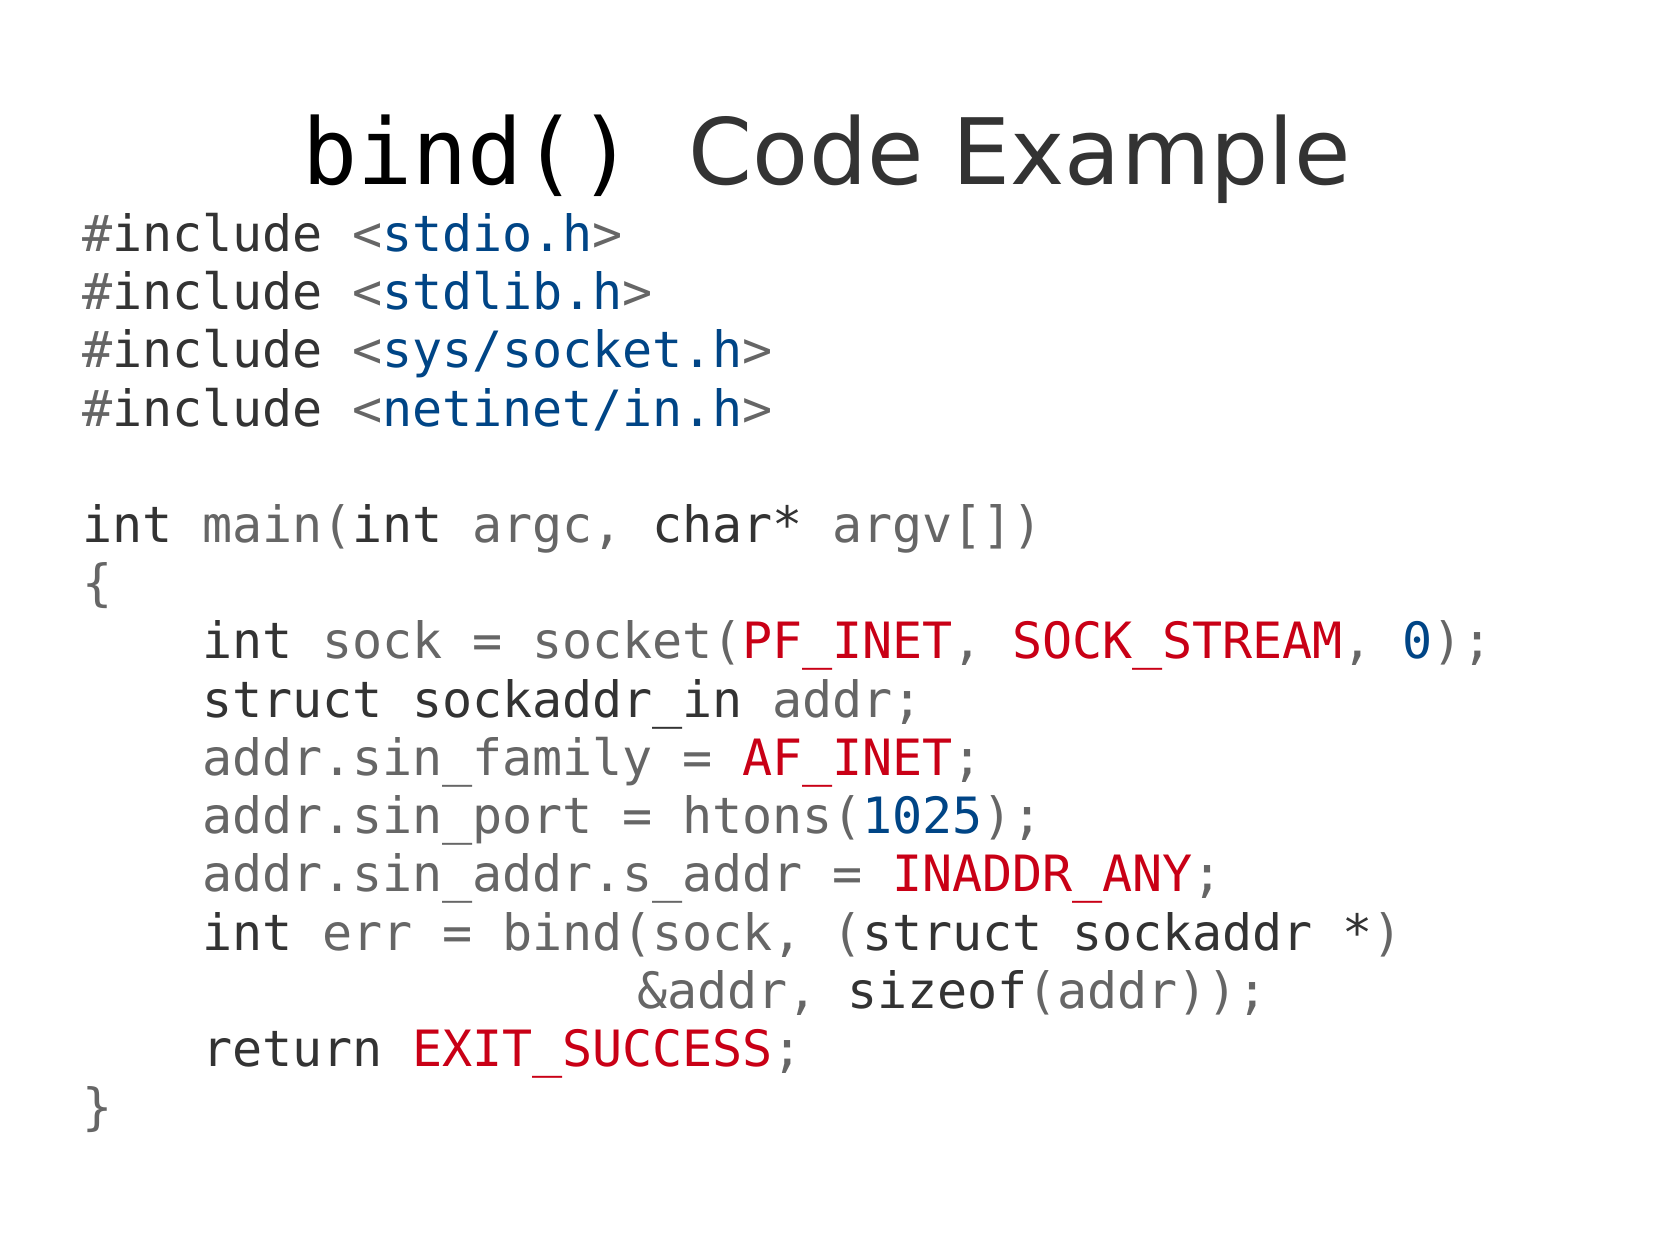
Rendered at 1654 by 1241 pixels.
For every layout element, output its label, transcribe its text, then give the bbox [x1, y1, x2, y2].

title bind() Code Example [82, 49, 1571, 204]
subtitle #include <stdio.h> #include <stdlib.h> #include <sys/socket.h> #include <netinet/in.h> int main(int argc, char* argv[]) { int sock = socket(PF_INET, SOCK_STREAM, 0); struct sockaddr_in addr; addr.sin_family = AF_INET; addr.sin_port = htons(1025); addr.sin_addr.s_addr = INADDR_ANY; int err = bind(sock, (struct sockaddr *) &addr, sizeof(addr)); return EXIT_SUCCESS; } [82, 204, 1571, 1195]
